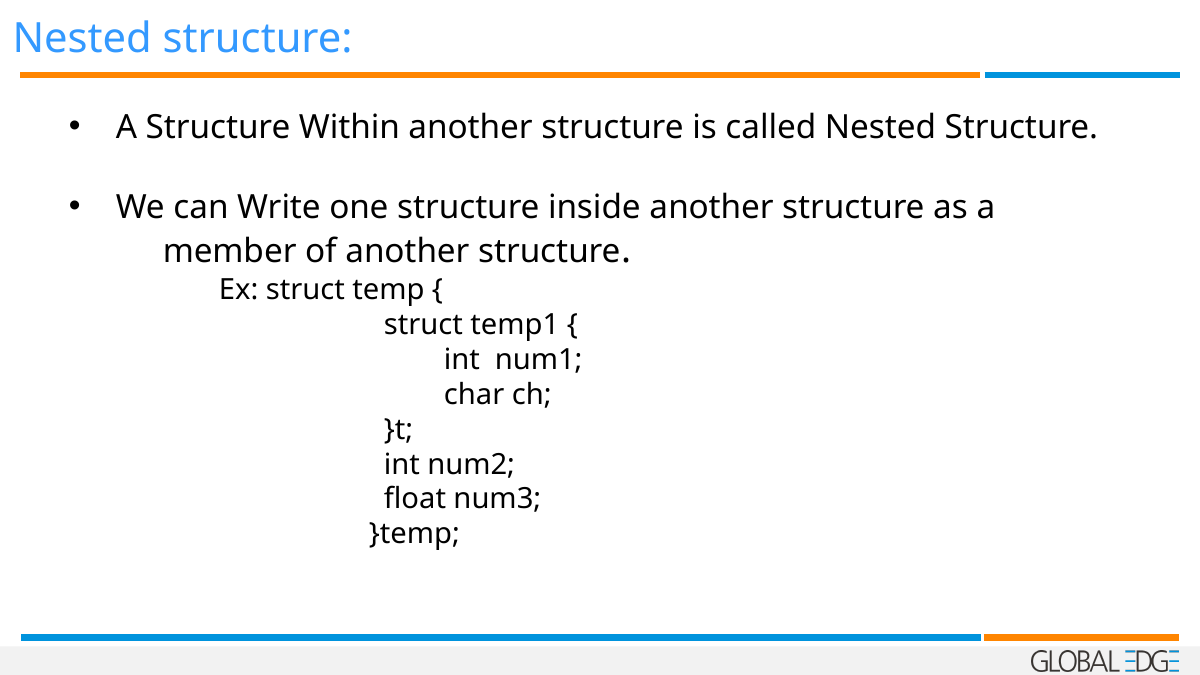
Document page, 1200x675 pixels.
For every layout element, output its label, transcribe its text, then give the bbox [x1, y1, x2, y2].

title Nested structure: [12, 9, 1088, 63]
text_box A Structure Within another structure is called Nested Structure. We can Write one structure inside another structure as a member of another structure. Ex: struct temp { struct temp1 { int num1; char ch; }t; int num2; float num3; }temp; [54, 97, 1123, 643]
picture [1031, 650, 1179, 672]
